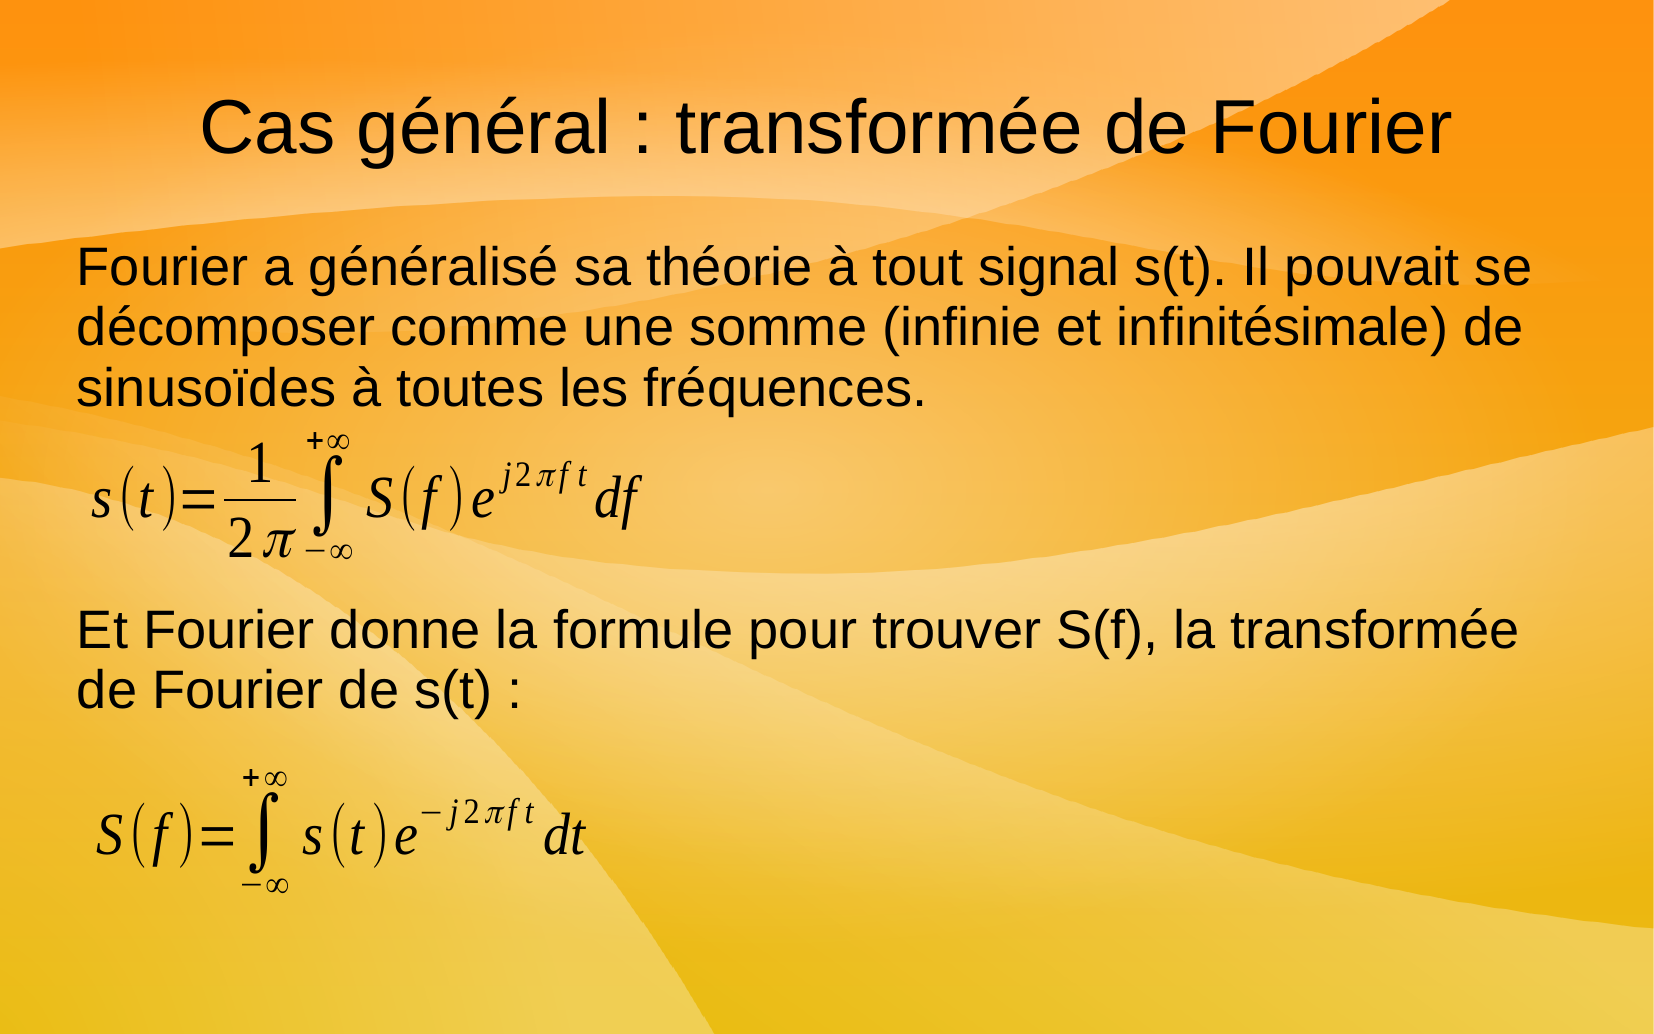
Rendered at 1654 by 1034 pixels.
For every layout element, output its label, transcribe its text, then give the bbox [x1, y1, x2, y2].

chart [88, 767, 595, 897]
chart [83, 429, 652, 571]
subtitle Fourier a généralisé sa théorie à tout signal s(t). Il pouvait se décomposer comme une somme (infinie et infinitésimale) de sinusoïdes à toutes les fréquences. Et Fourier donne la formule pour trouver S(f), la transformée de Fourier de s(t) : [76, 236, 1565, 916]
title Cas général : transformée de Fourier [82, 41, 1571, 214]
picture [0, 0, 1654, 1034]
